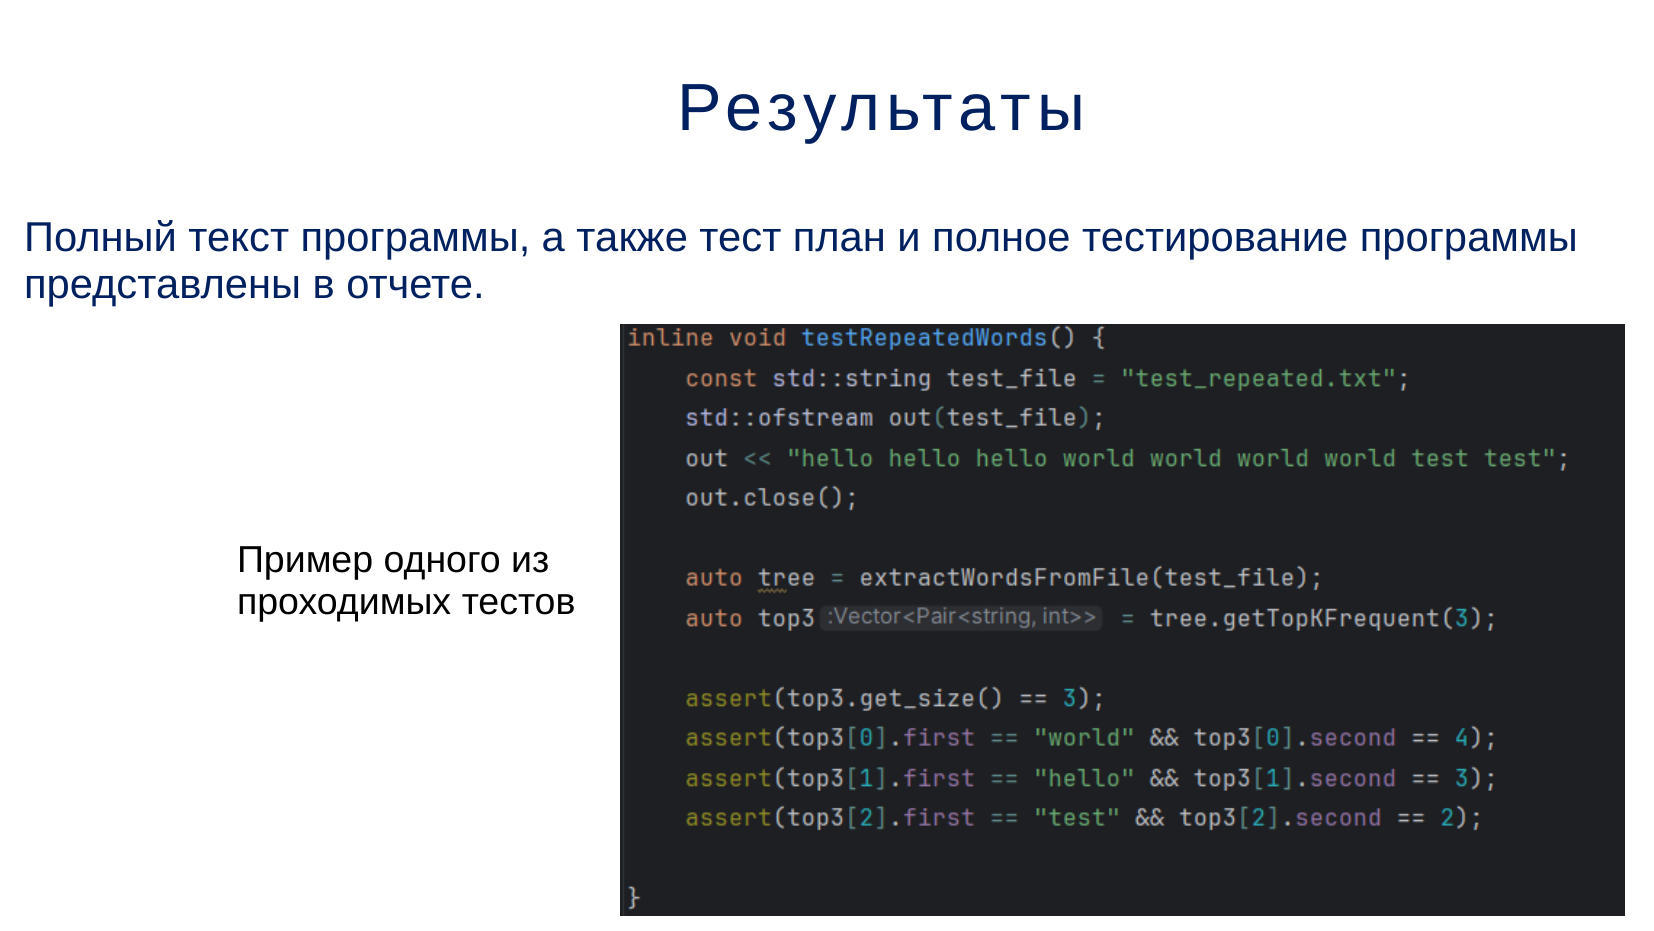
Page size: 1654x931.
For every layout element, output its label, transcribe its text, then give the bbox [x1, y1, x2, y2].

text_box Полный текст программы, а также тест план и полное тестирование программы представлены в отчете. [9, 206, 1595, 315]
text_box Пример одного из проходимых тестов [222, 531, 591, 631]
title Результаты [206, 37, 1557, 178]
picture [620, 324, 1625, 916]
